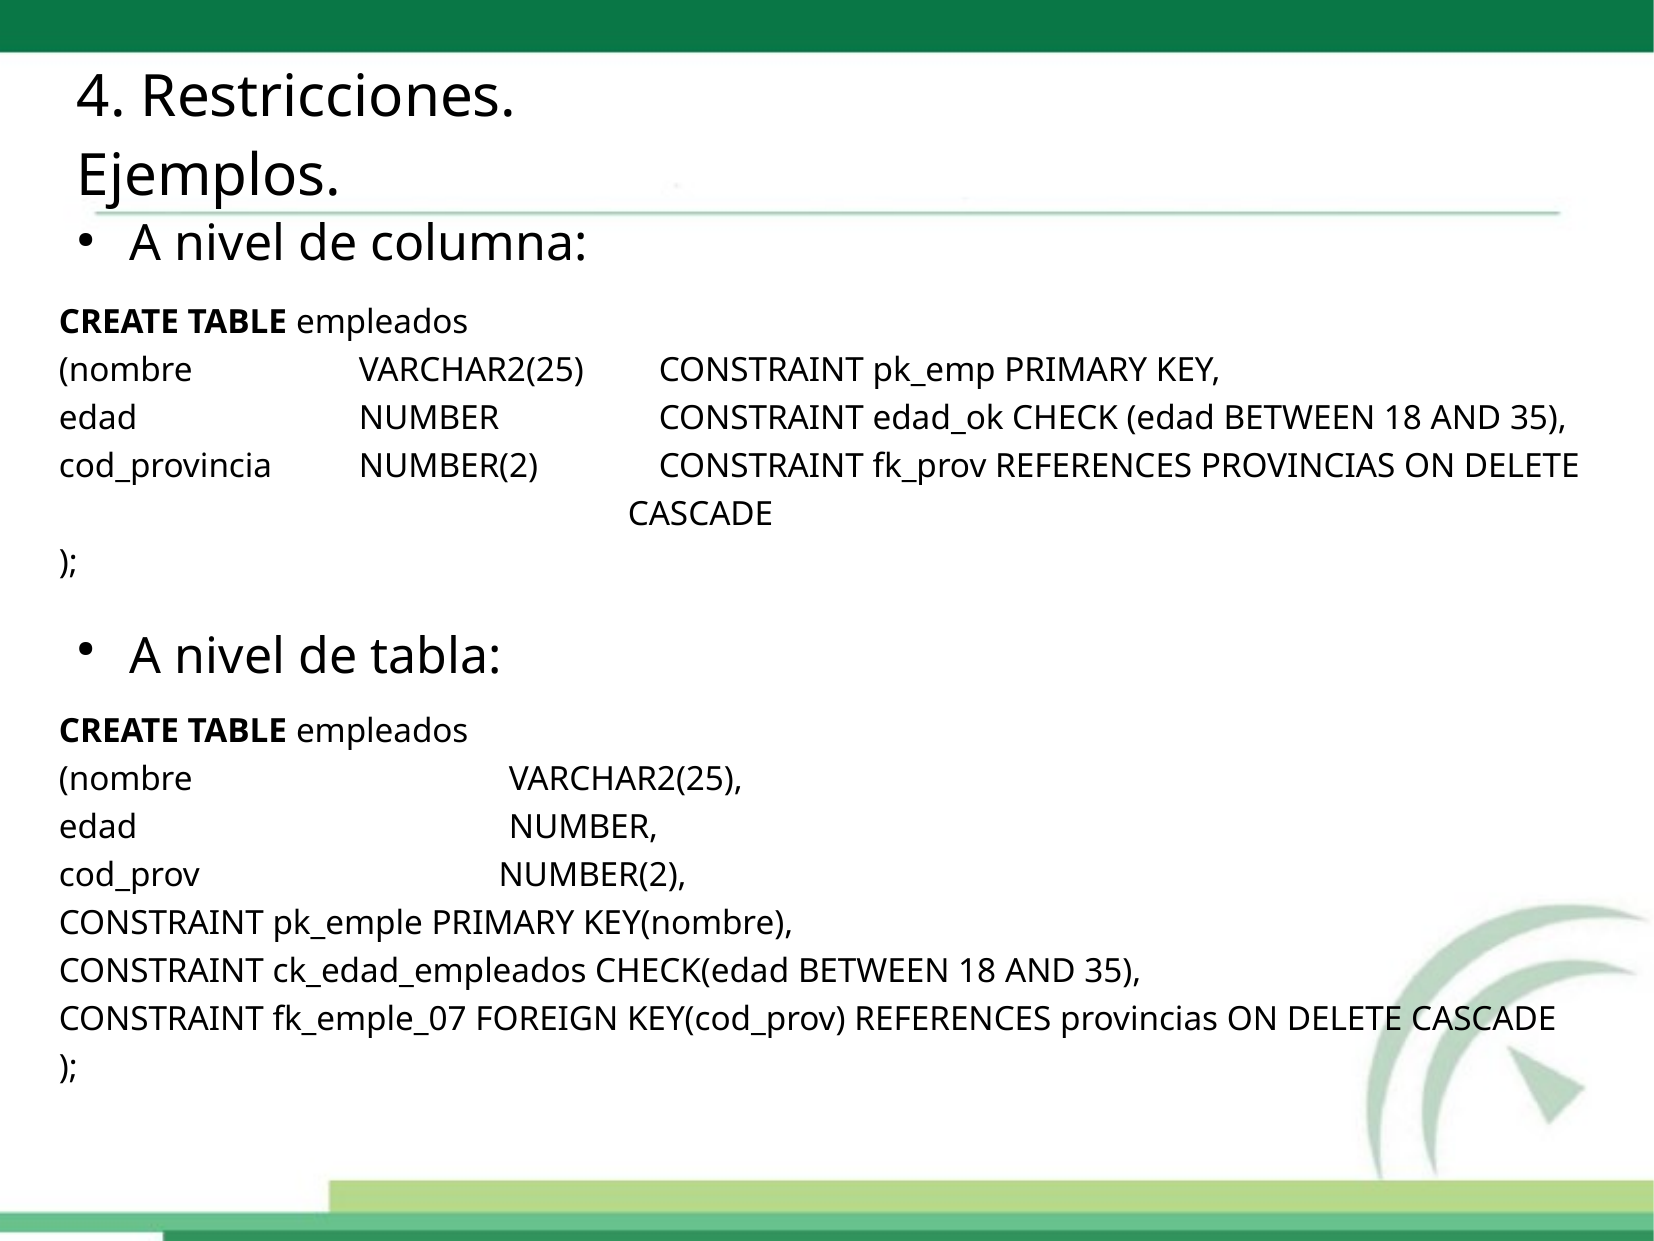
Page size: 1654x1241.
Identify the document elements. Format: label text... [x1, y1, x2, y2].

list A nivel de columna: CREATE TABLE empleados (nombre VARCHAR2(25) CONSTRAINT pk_emp PRIMARY KEY, edad NUMBER CONSTRAINT edad_ok CHECK (edad BETWEEN 18 AND 35), cod_provincia NUMBER(2) CONSTRAINT fk_prov REFERENCES PROVINCIAS ON DELETE CASCADE ); A nivel de tabla: CREATE TABLE empleados (nombre VARCHAR2(25), edad NUMBER, cod_prov NUMBER(2), CONSTRAINT pk_emple PRIMARY KEY(nombre), CONSTRAINT ck_edad_empleados CHECK(edad BETWEEN 18 AND 35), CONSTRAINT fk_emple_07 FOREIGN KEY(cod_prov) REFERENCES provincias ON DELETE CASCADE ); [59, 206, 1654, 1093]
picture [0, 0, 1654, 1241]
title 4. Restricciones. Ejemplos. [76, 29, 1625, 206]
